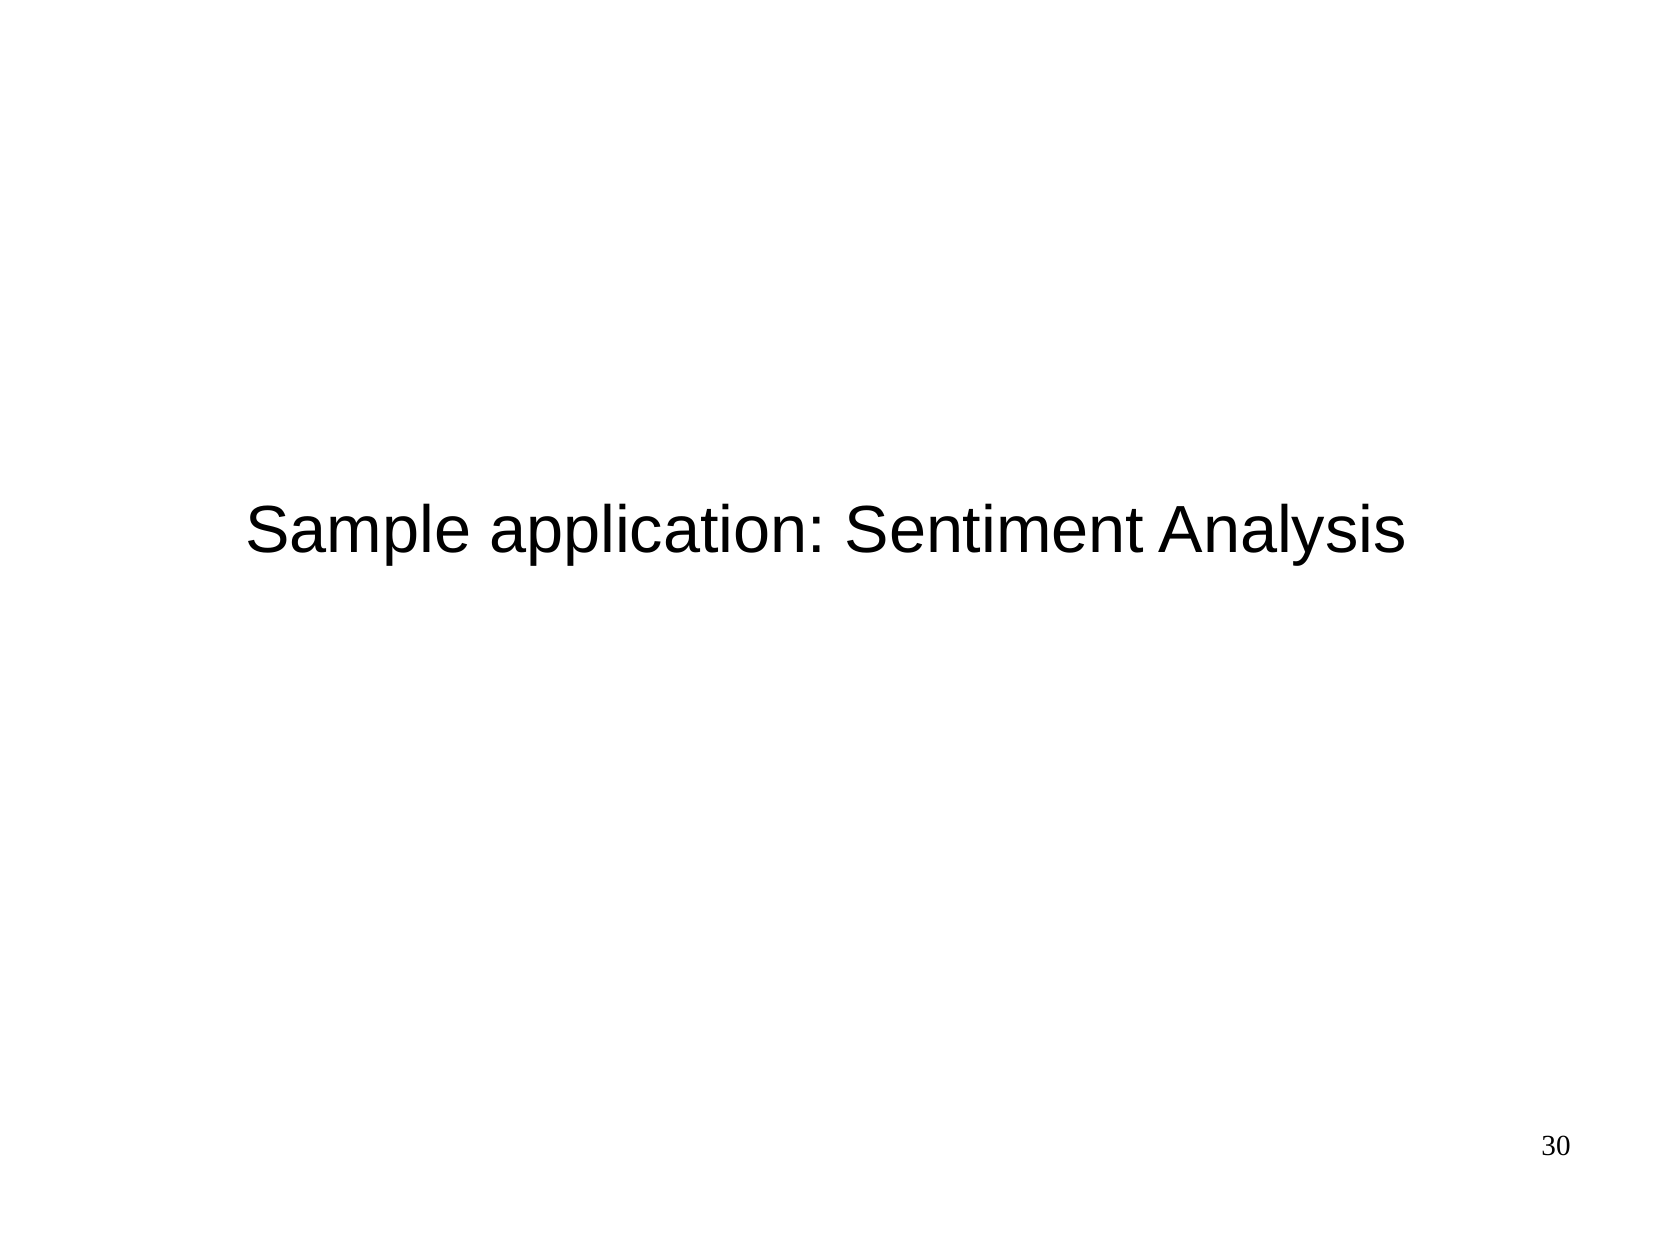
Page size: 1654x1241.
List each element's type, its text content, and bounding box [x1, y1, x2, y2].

subtitle Sample application: Sentiment Analysis [82, 49, 1571, 1010]
